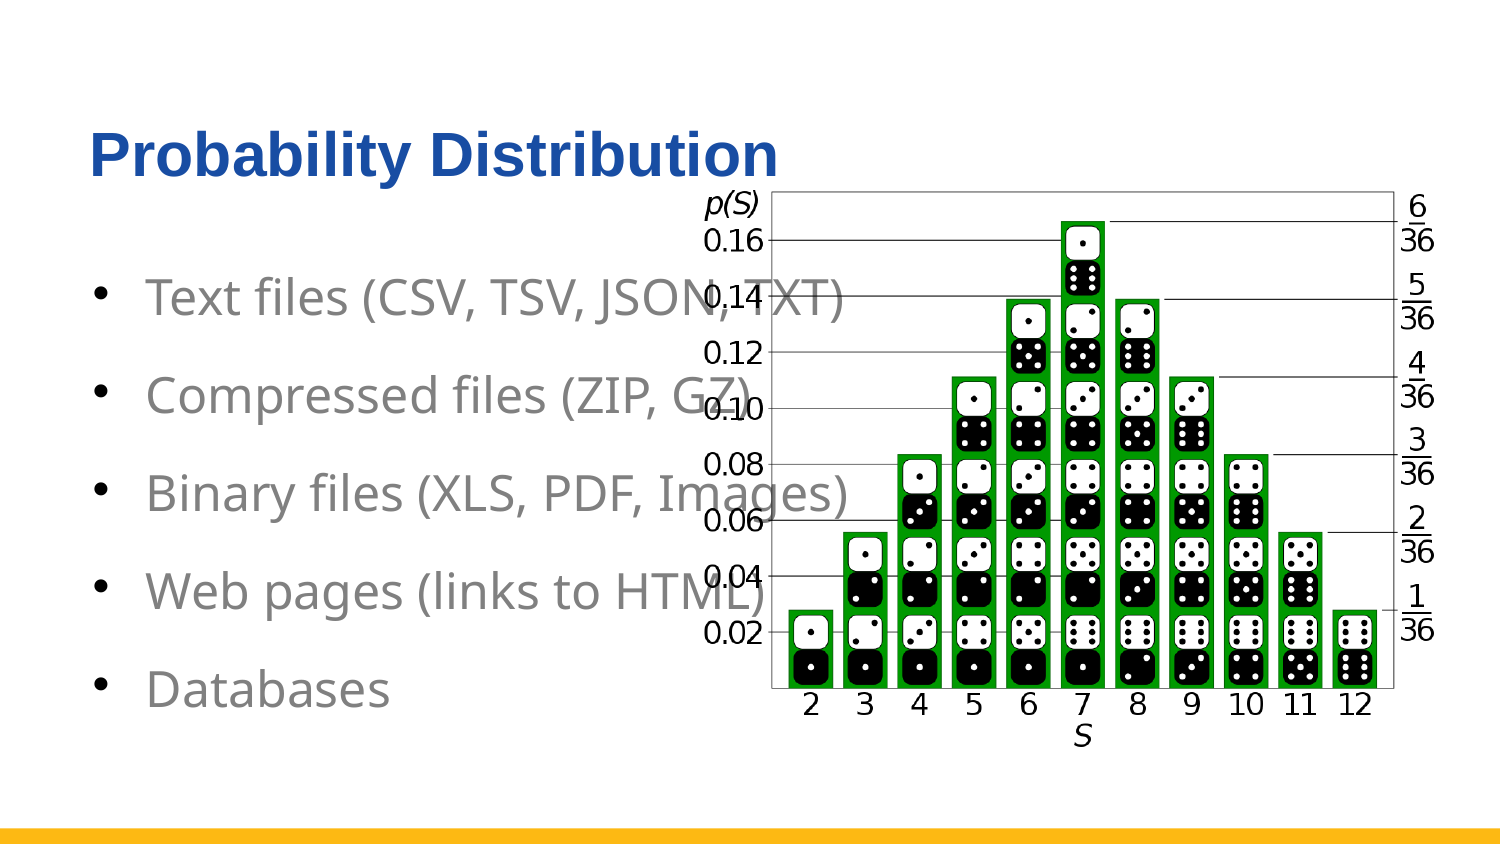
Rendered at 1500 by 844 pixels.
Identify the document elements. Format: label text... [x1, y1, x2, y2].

text_box Text files (CSV, TSV, JSON, TXT) Compressed files (ZIP, GZ) Binary files (XLS, PDF, Images) Web pages (links to HTML) Databases [74, 262, 1380, 752]
text_box Probability Distribution [75, 0, 1425, 197]
picture [694, 190, 1440, 750]
